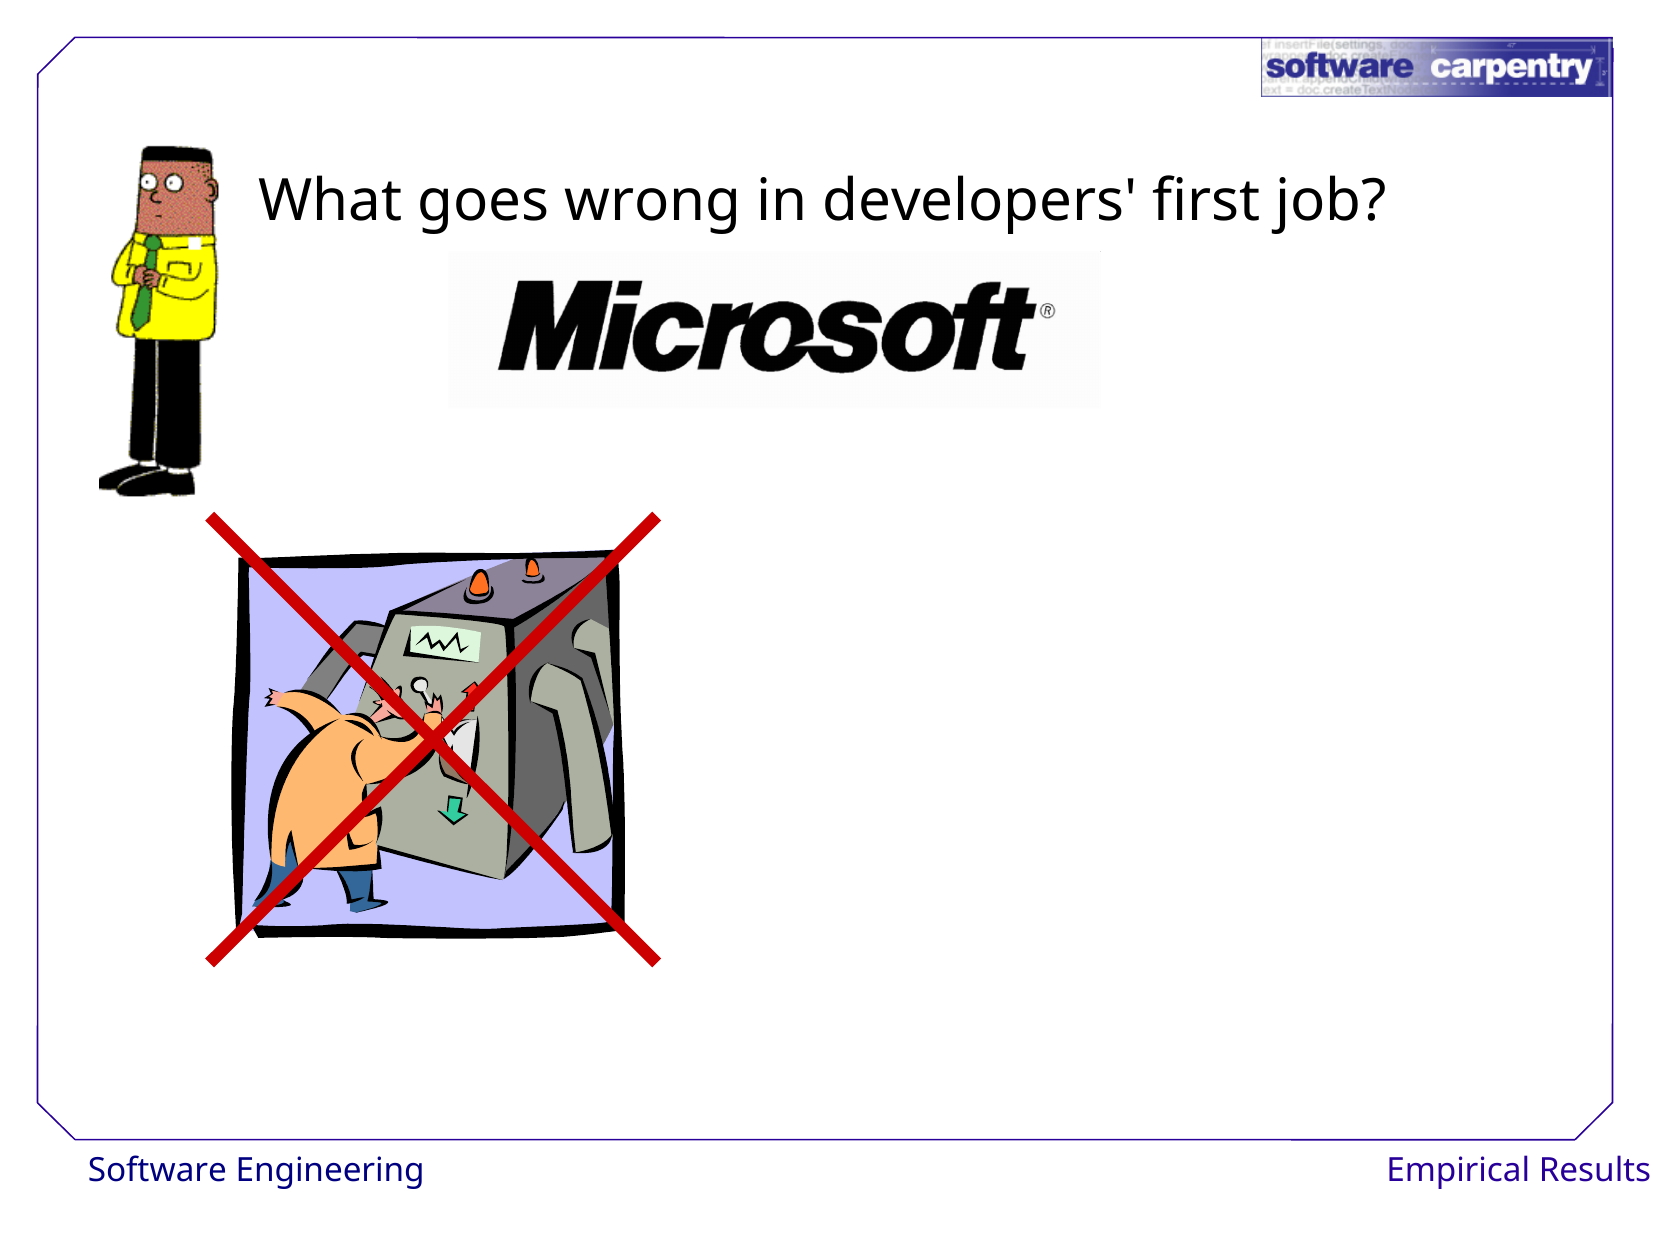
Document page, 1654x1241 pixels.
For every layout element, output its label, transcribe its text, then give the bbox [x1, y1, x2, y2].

picture [99, 137, 225, 506]
picture [231, 548, 423, 931]
picture [448, 251, 1101, 409]
text_box What goes wrong in developers' first job? [243, 119, 1552, 240]
picture [240, 750, 626, 943]
picture [1261, 39, 1613, 97]
picture [443, 554, 629, 925]
picture [251, 547, 615, 729]
